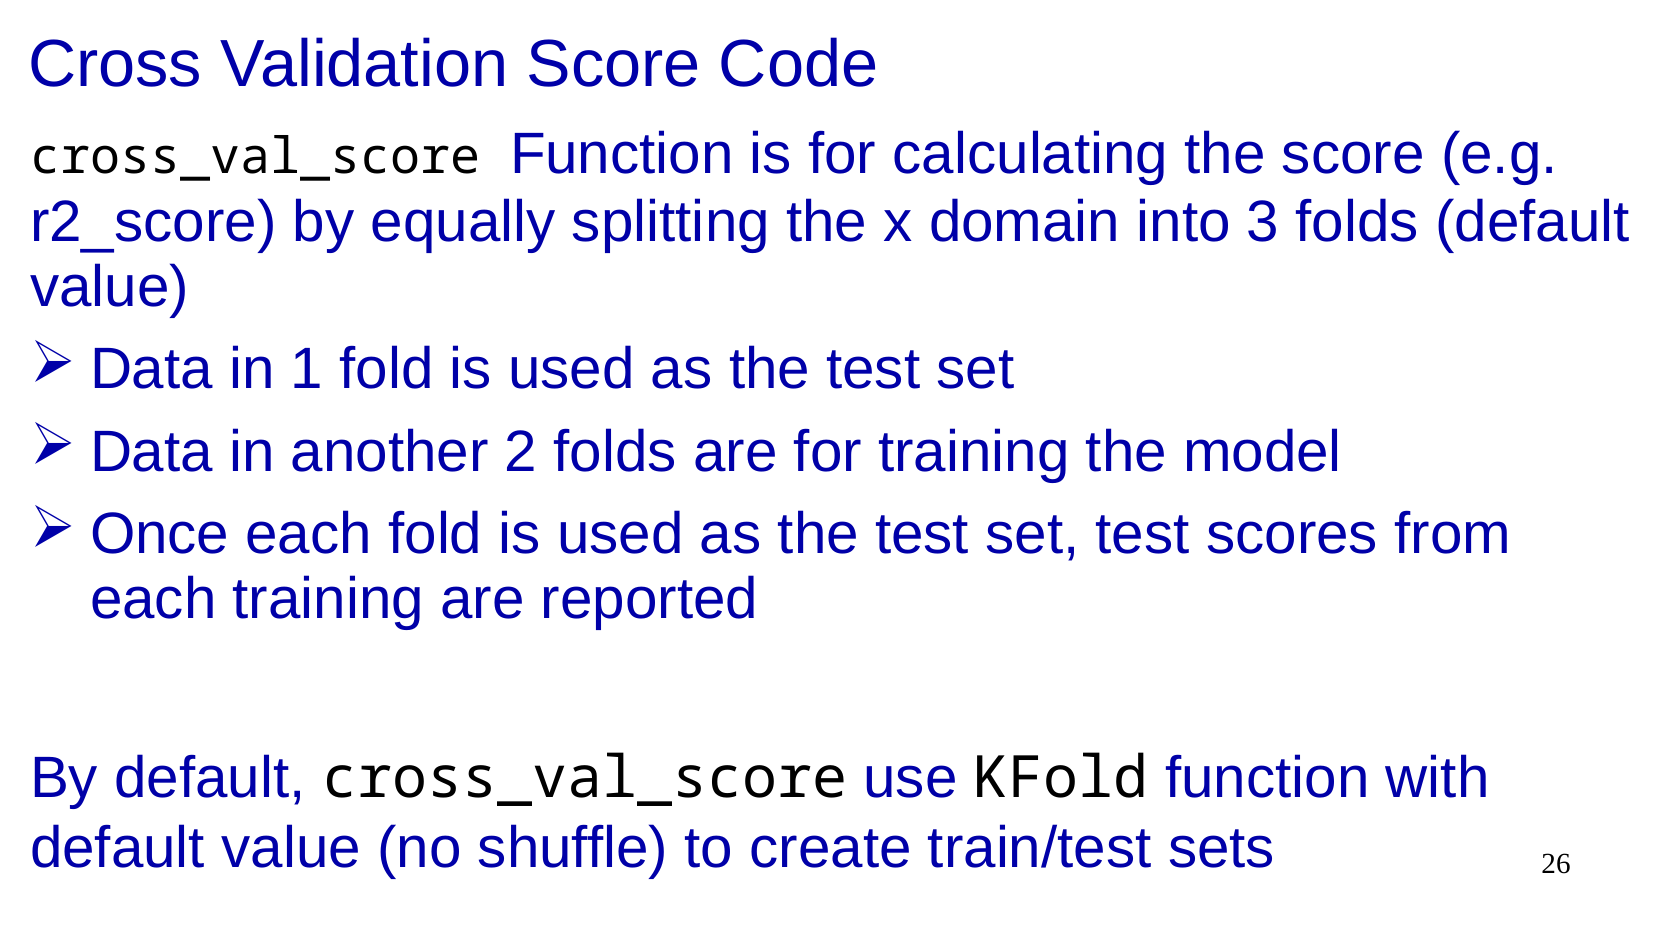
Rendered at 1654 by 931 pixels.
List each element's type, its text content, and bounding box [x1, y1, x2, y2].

title Cross Validation Score Code [28, 21, 1626, 106]
list cross_val_score Function is for calculating the score (e.g. r2_score) by equally splitting the x domain into 3 folds (default value) Data in 1 fold is used as the test set Data in another 2 folds are for training the model Once each fold is used as the test set, test scores from each training are reported By default, cross_val_score use KFold function with default value (no shuffle) to create train/test sets [30, 120, 1645, 916]
